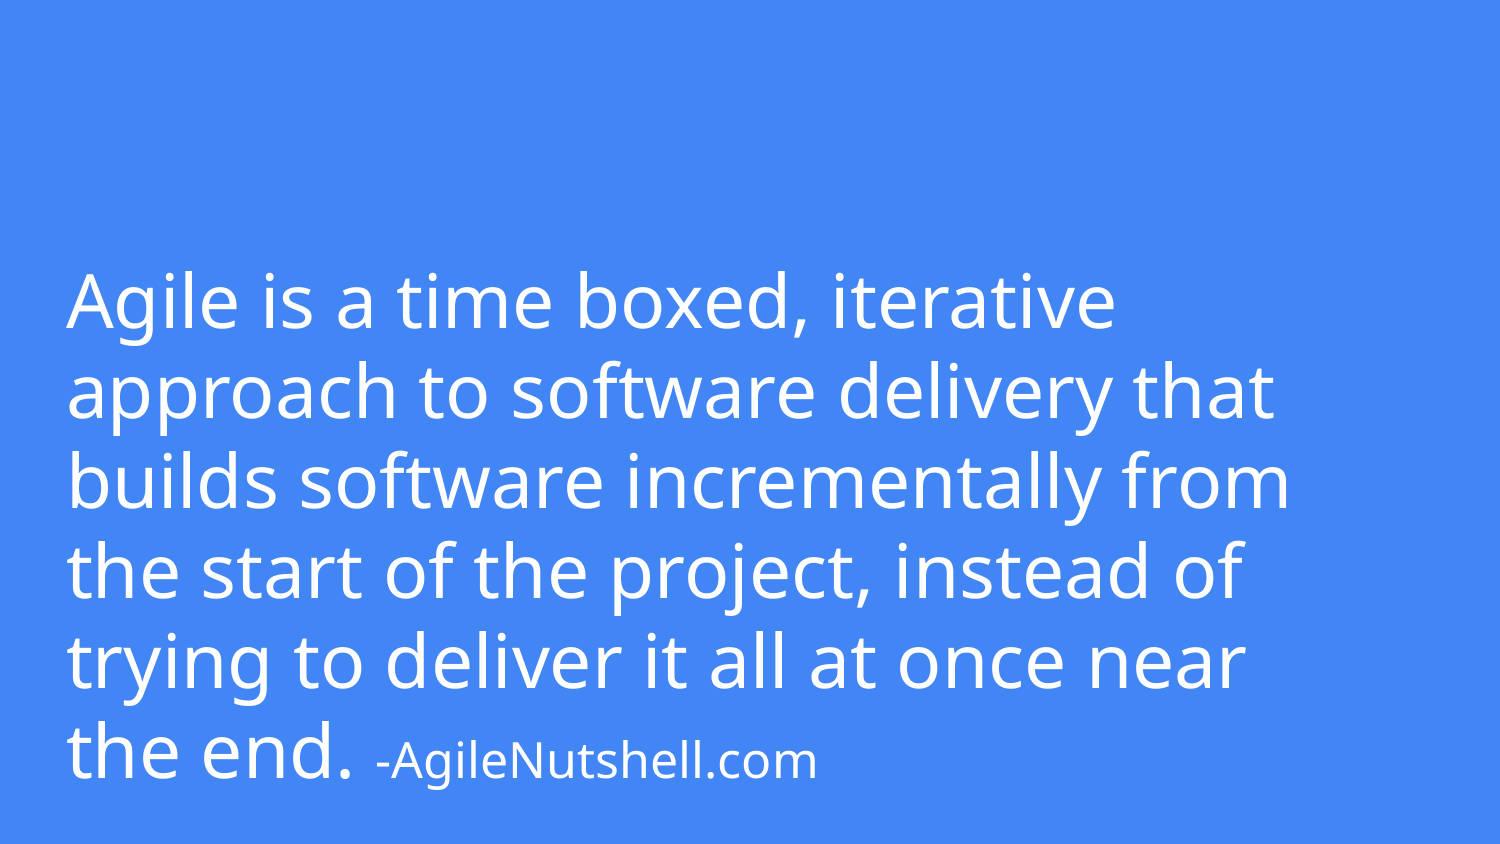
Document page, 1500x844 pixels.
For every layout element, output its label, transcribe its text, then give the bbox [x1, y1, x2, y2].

title Agile is a time boxed, iterative approach to software delivery that builds software incrementally from the start of the project, instead of trying to deliver it all at once near the end. -AgileNutshell.com [51, 48, 1383, 809]
